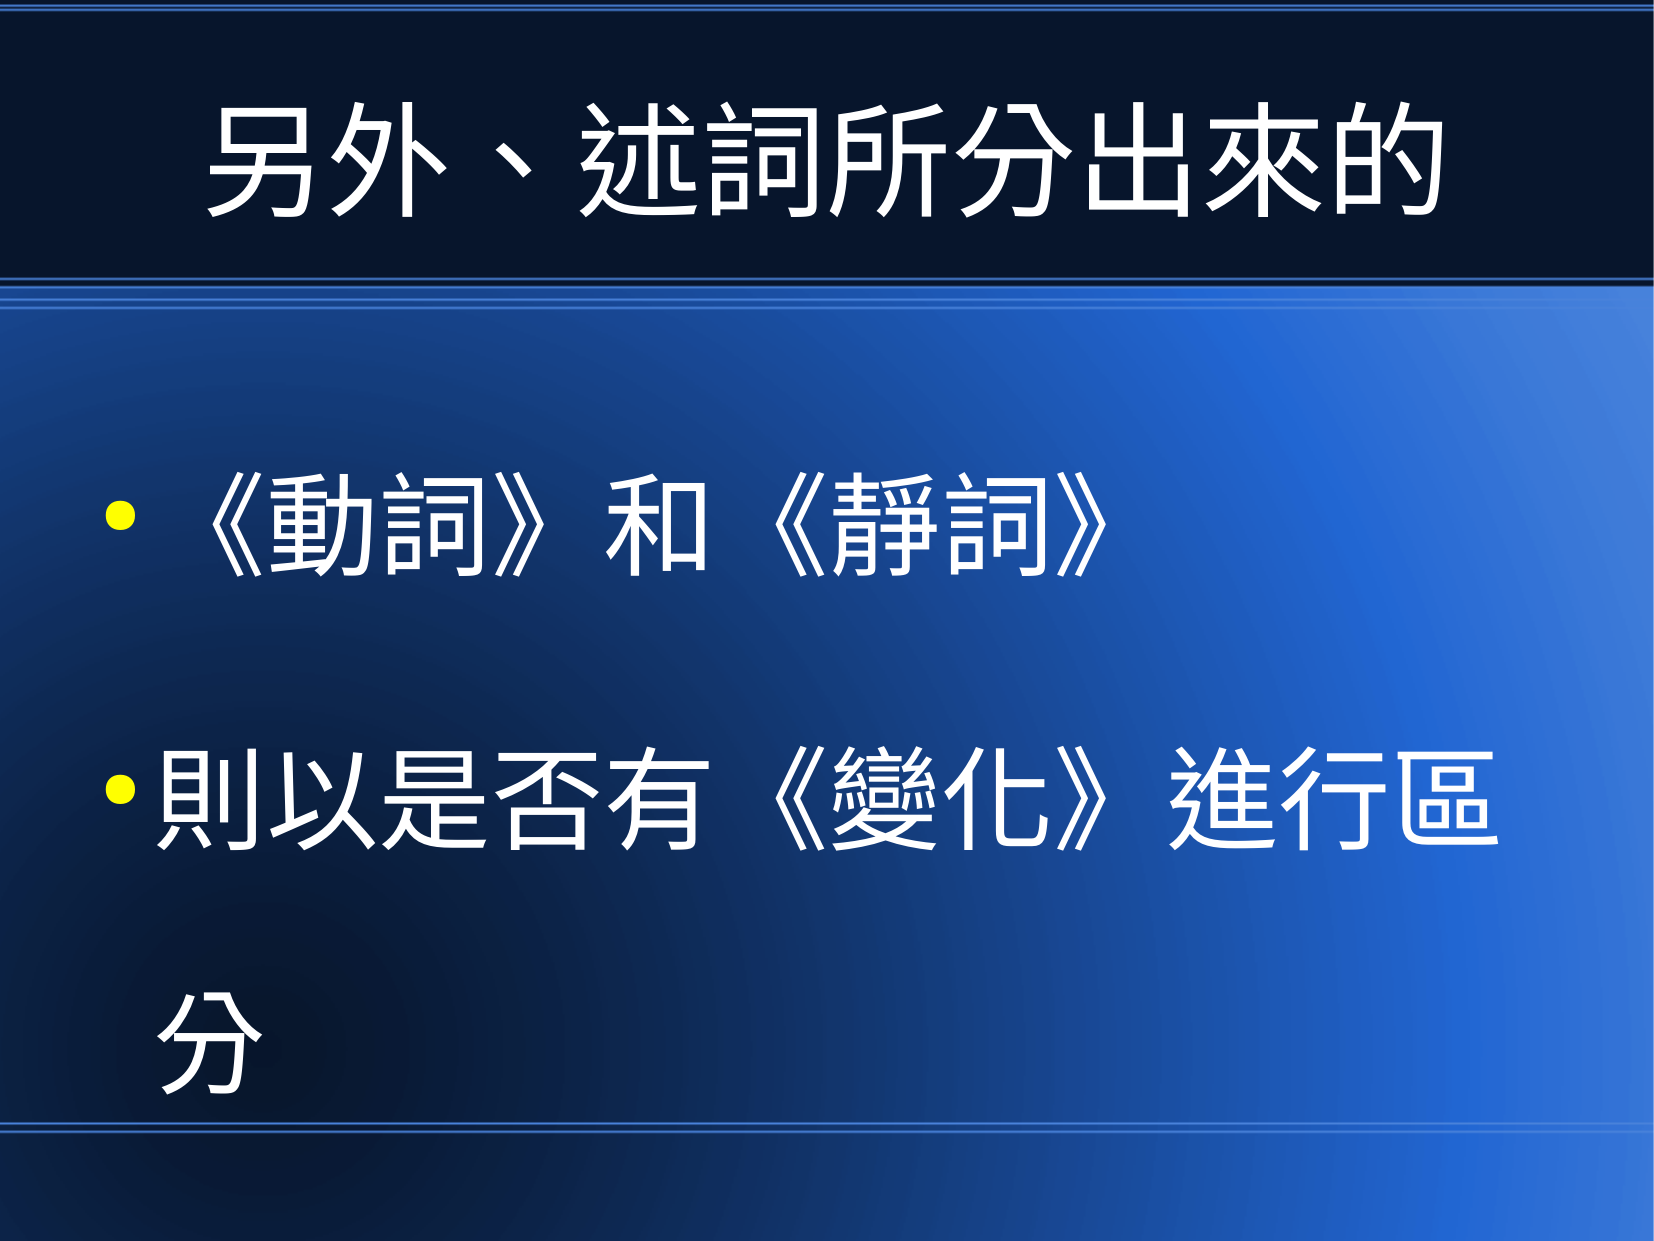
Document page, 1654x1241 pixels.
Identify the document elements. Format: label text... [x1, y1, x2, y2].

picture [0, 0, 1654, 1241]
title 另外、述詞所分出來的 [82, 49, 1571, 257]
list 《動詞》和《靜詞》 則以是否有《變化》進行區分 [82, 355, 1571, 1241]
